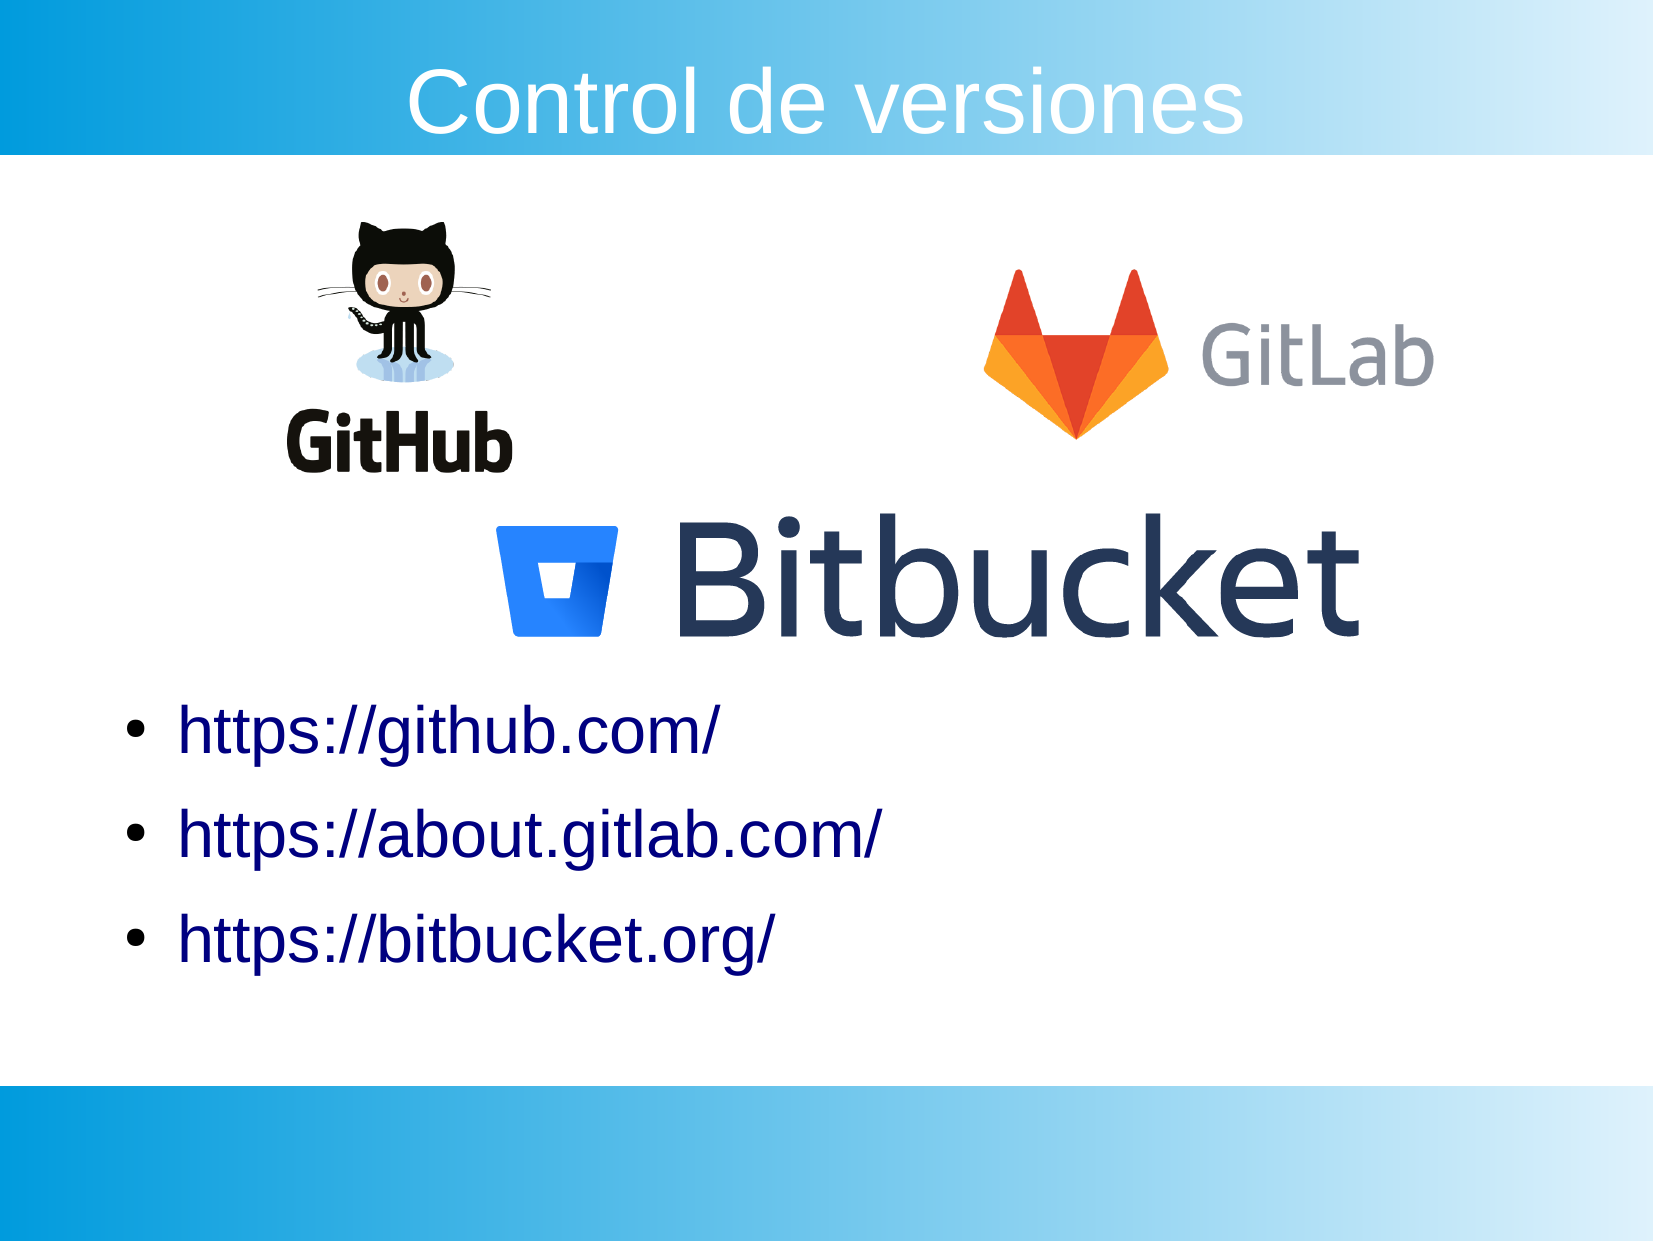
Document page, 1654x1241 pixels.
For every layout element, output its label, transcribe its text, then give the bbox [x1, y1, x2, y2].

picture [826, 212, 1592, 497]
list https://github.com/ https://about.gitlab.com/ https://bitbucket.org/ [106, 693, 1028, 823]
title Control de versiones [82, 49, 1571, 155]
picture [141, 212, 665, 473]
picture [496, 513, 1359, 638]
